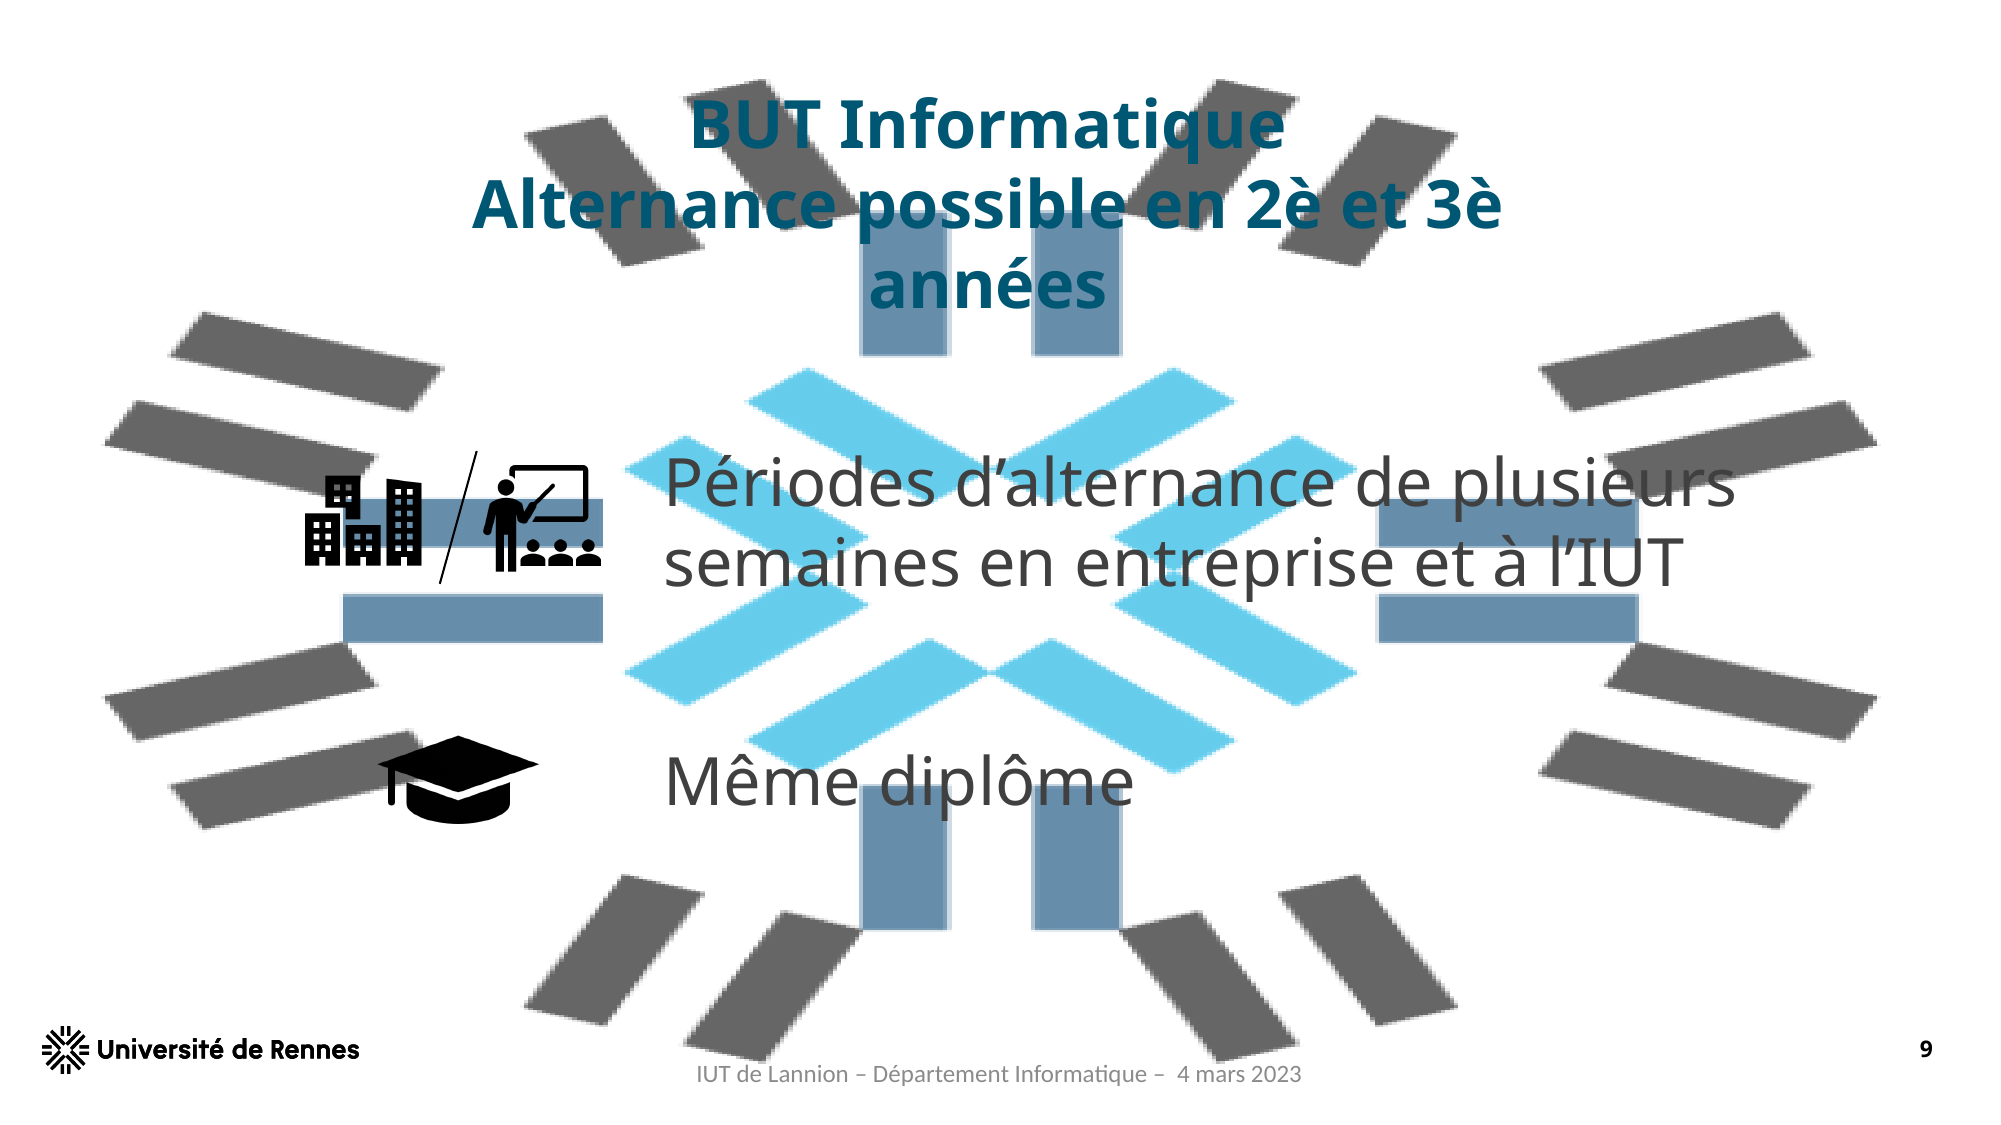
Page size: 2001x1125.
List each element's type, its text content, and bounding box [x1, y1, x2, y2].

text_box Périodes d’alternance de plusieurs semaines en entreprise et à l’IUT [648, 431, 1876, 607]
text_box BUT Informatique Alternance possible en 2è et 3è années [354, 74, 1623, 330]
picture [42, 1026, 359, 1074]
text_box Même diplôme [648, 731, 1831, 827]
text_box IUT de Lannion – Département Informatique – 4 mars 2023 [662, 1042, 1338, 1103]
picture [369, 691, 547, 869]
picture [293, 451, 433, 590]
picture [476, 451, 609, 584]
